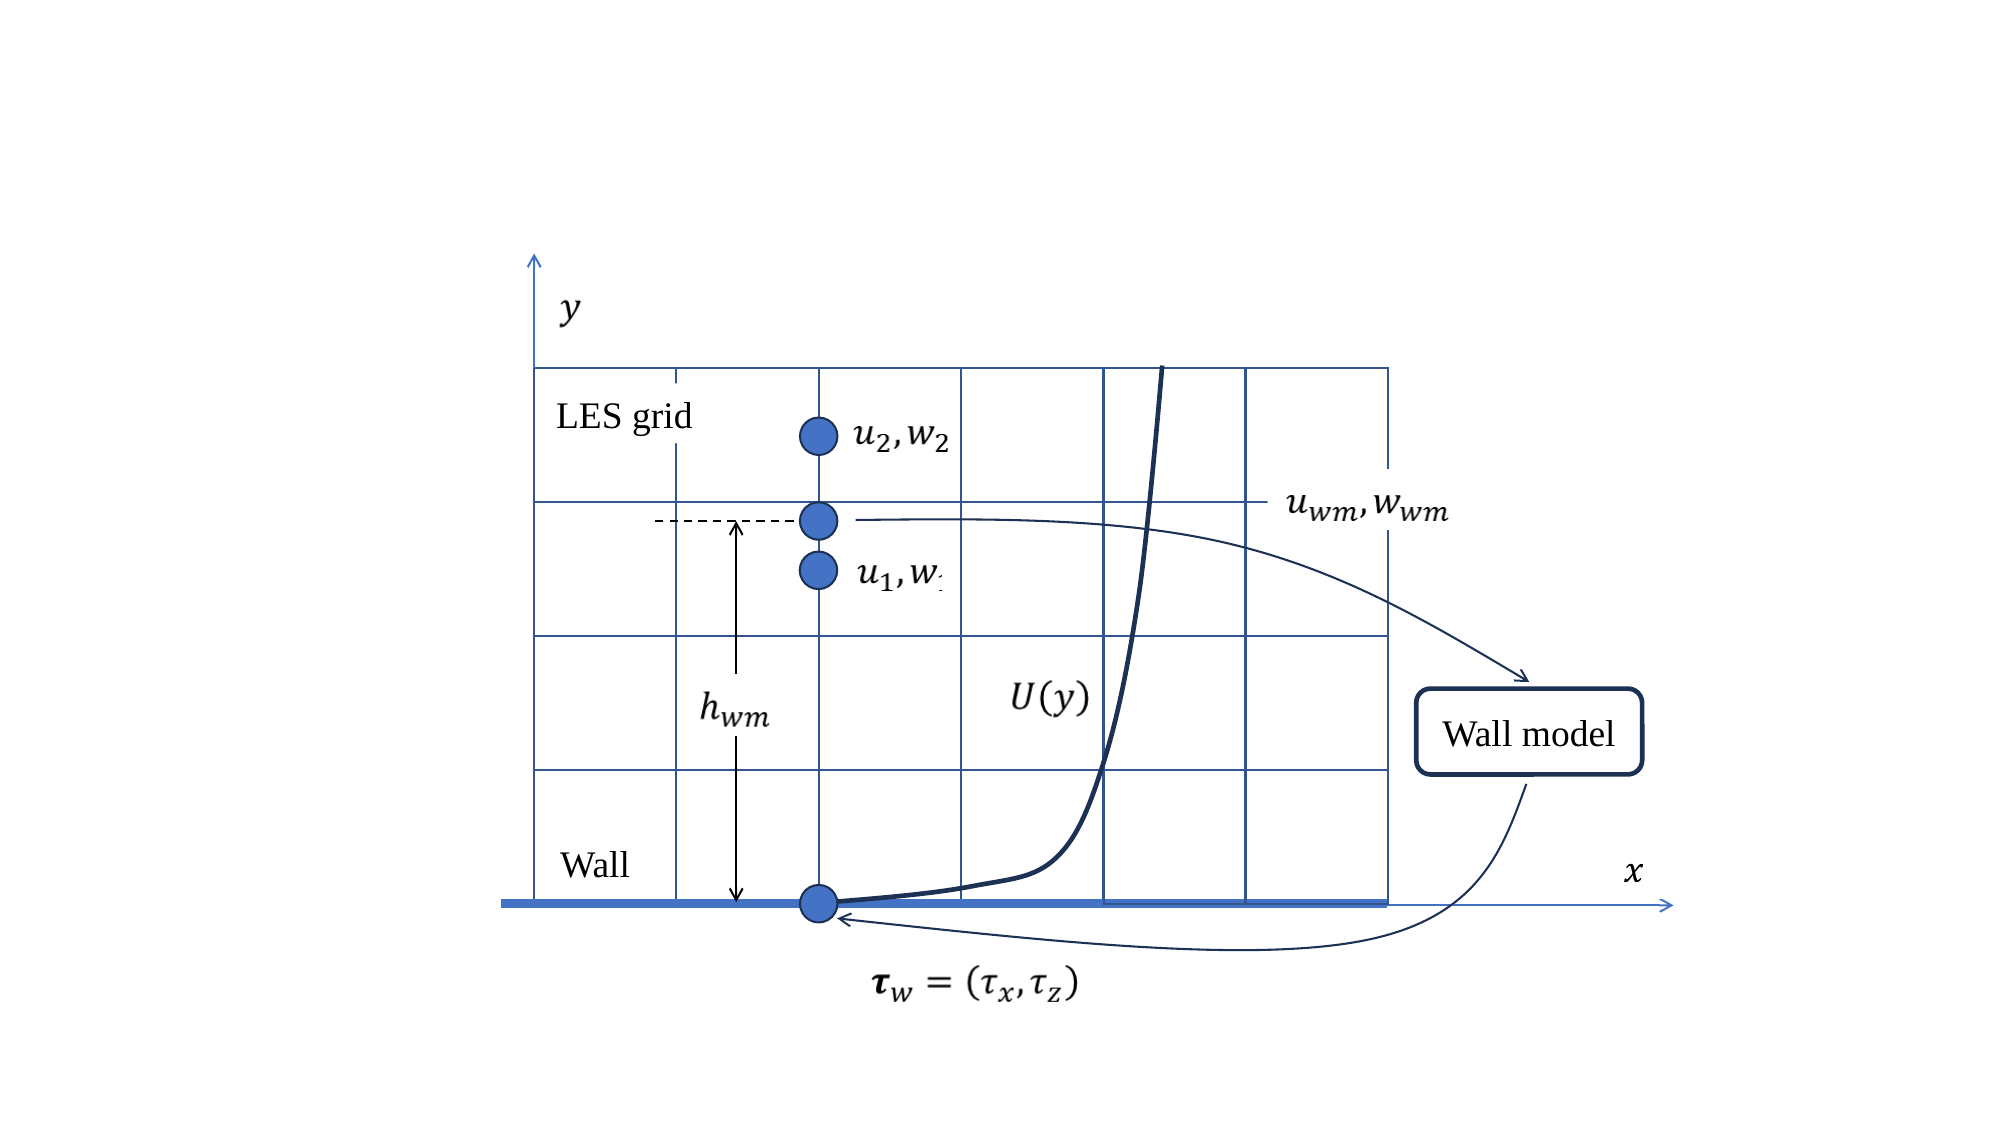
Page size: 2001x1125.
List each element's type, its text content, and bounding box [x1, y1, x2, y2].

text_box [536, 274, 606, 336]
text_box Wall model [1416, 688, 1643, 775]
text_box [799, 884, 838, 923]
text_box Wall [545, 832, 655, 893]
text_box [799, 551, 838, 590]
text_box [679, 674, 791, 736]
text_box LES grid [541, 383, 734, 444]
text_box [799, 502, 838, 540]
text_box [1267, 469, 1468, 530]
text_box [994, 664, 1095, 726]
text_box [1595, 838, 1673, 899]
text_box [855, 949, 1096, 1011]
text_box [842, 539, 942, 600]
text_box [799, 400, 949, 461]
